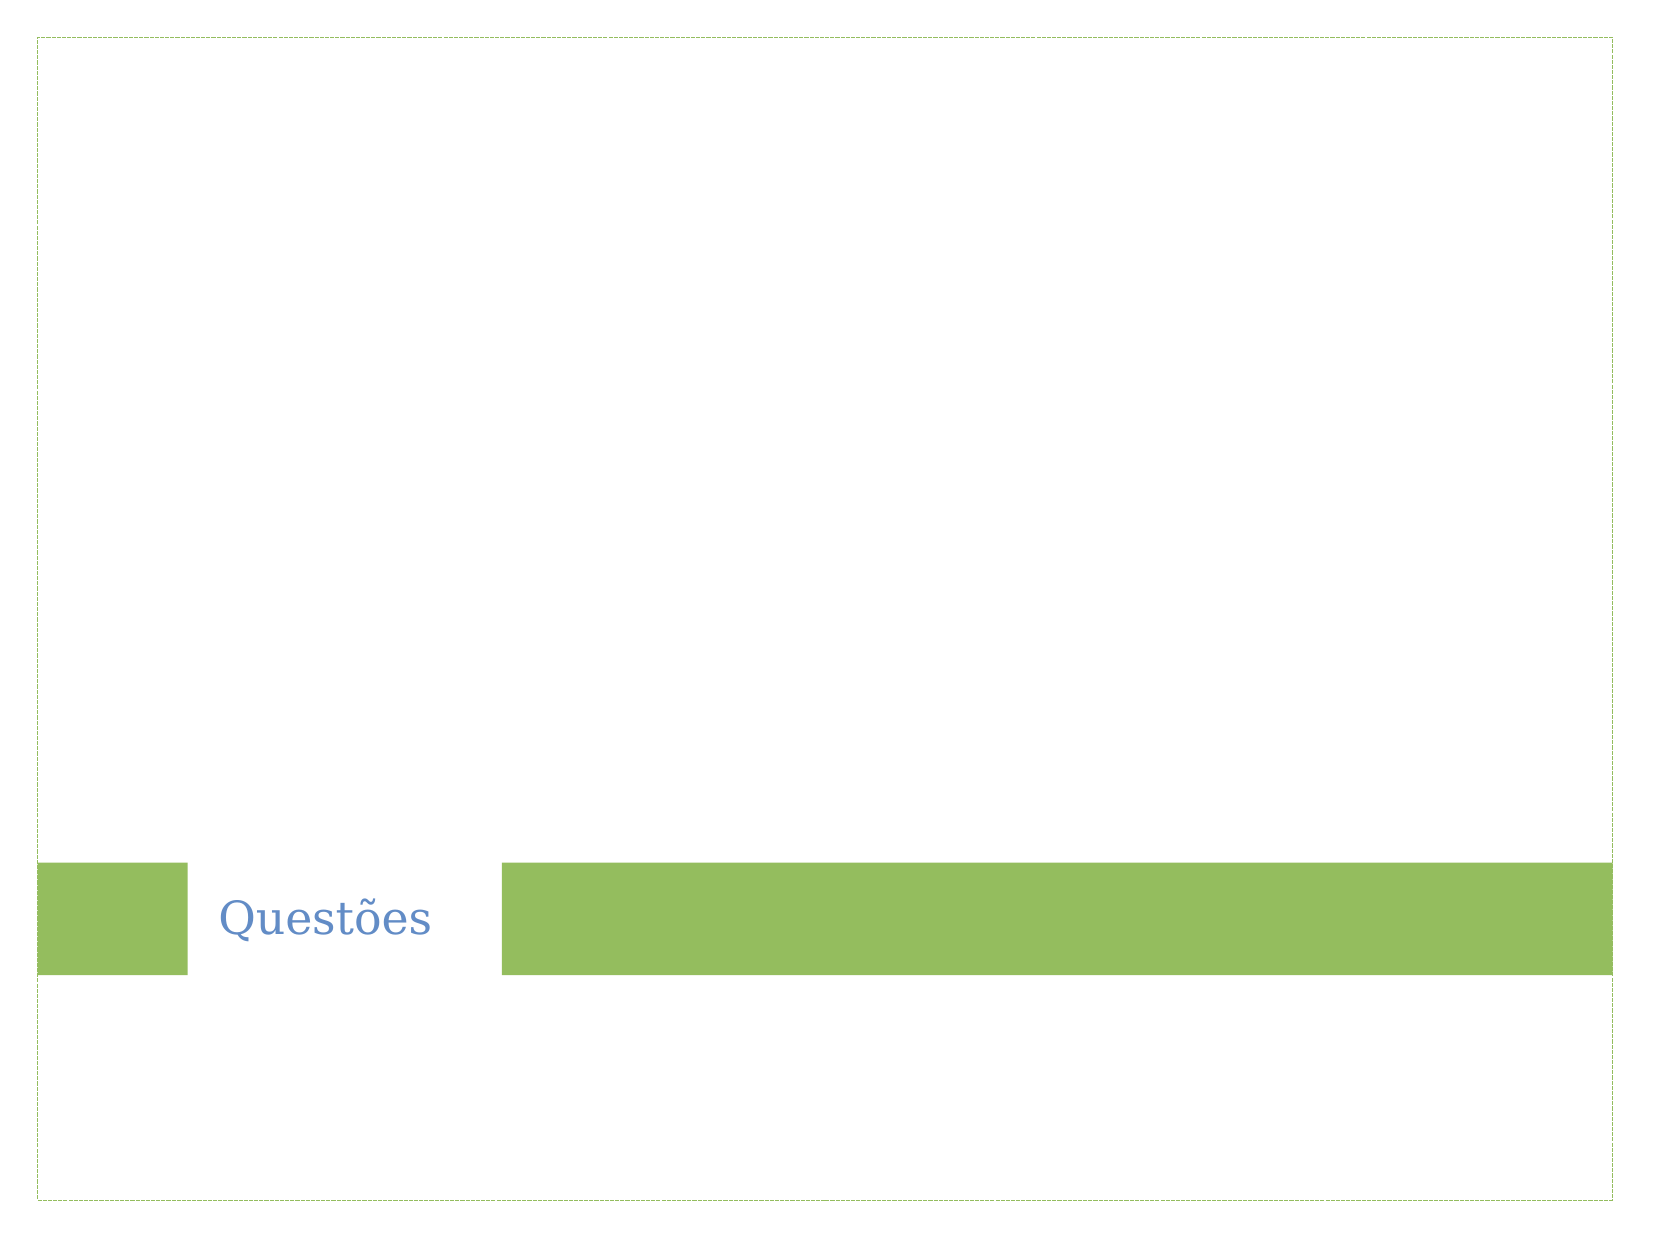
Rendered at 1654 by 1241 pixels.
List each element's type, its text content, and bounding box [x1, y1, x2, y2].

text_box [501, 862, 1613, 976]
text_box [37, 862, 188, 976]
text_box Questões [203, 884, 448, 953]
